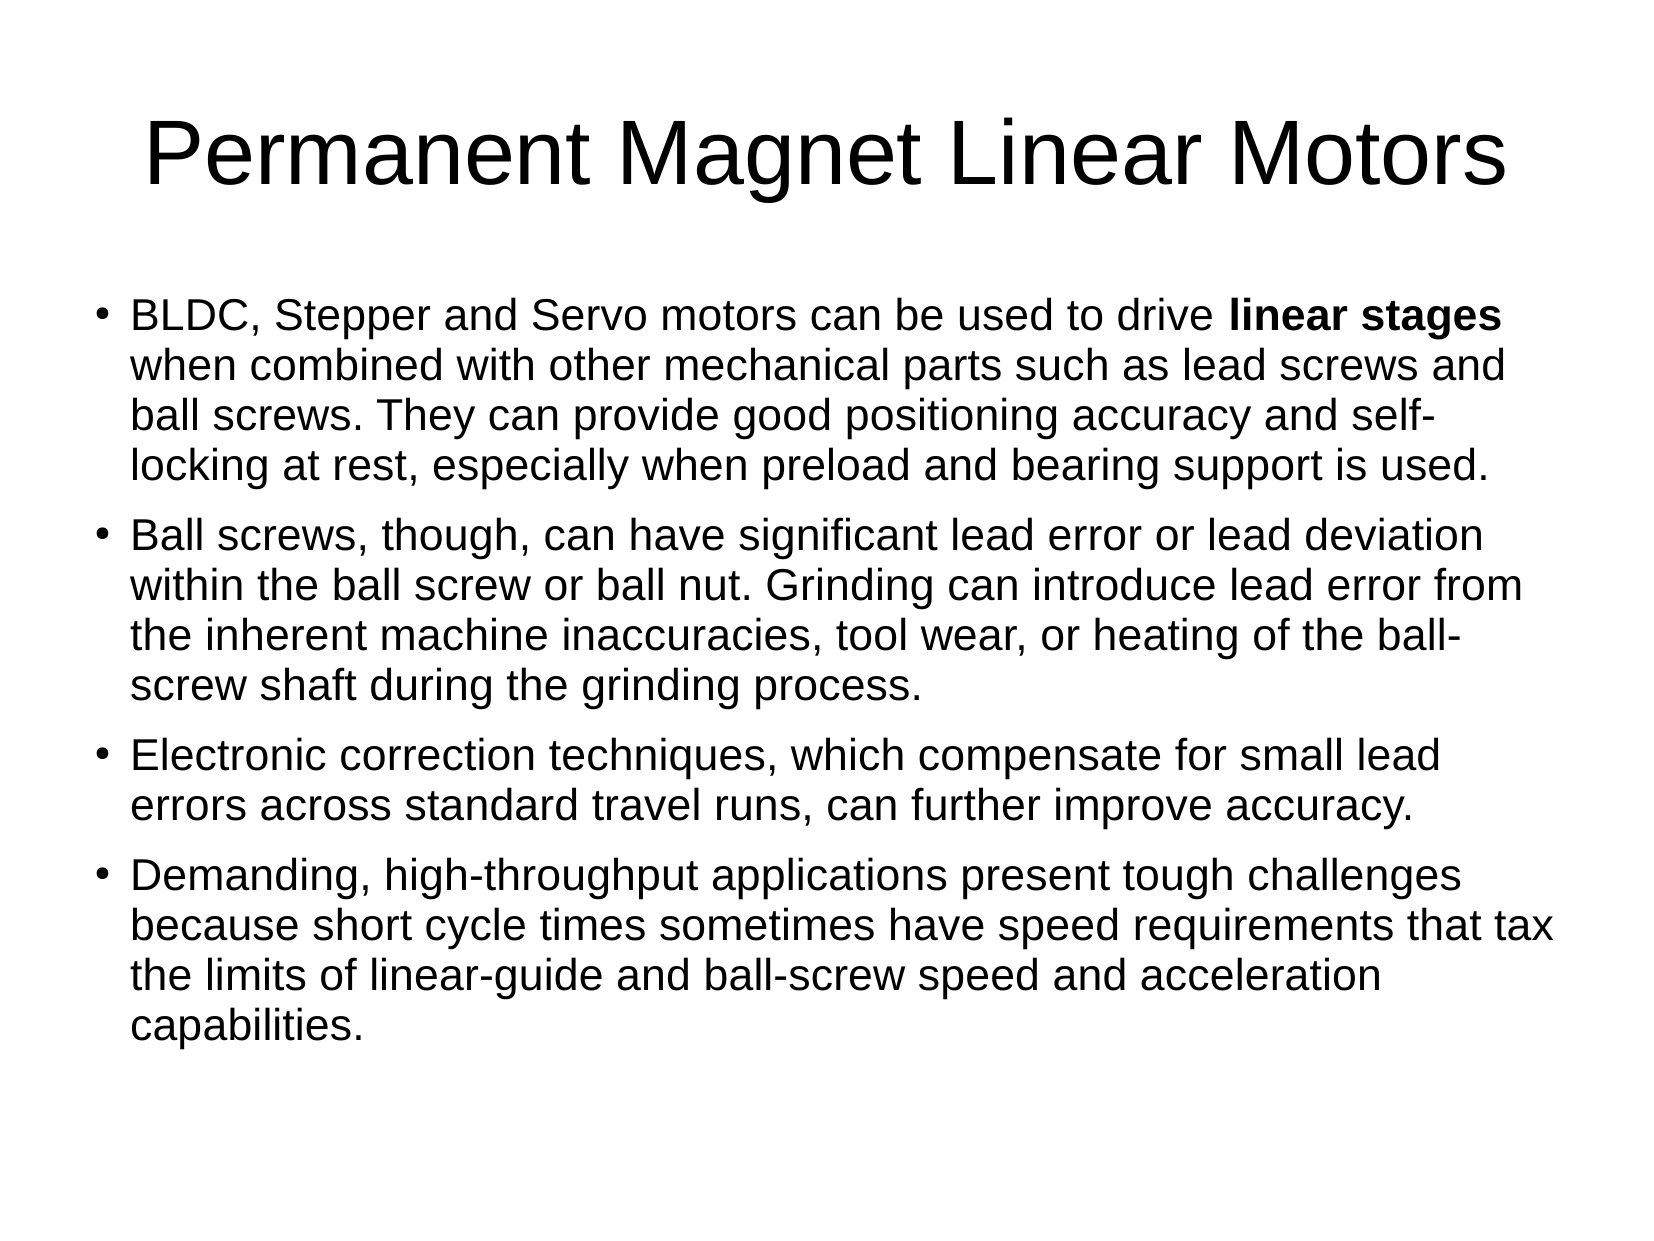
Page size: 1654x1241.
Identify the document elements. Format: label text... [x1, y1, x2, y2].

title Permanent Magnet Linear Motors [82, 49, 1571, 257]
list BLDC, Stepper and Servo motors can be used to drive linear stages when combined with other mechanical parts such as lead screws and ball screws. They can provide good positioning accuracy and self-locking at rest, especially when preload and bearing support is used. Ball screws, though, can have significant lead error or lead deviation within the ball screw or ball nut. Grinding can introduce lead error from the inherent machine inaccuracies, tool wear, or heating of the ball-screw shaft during the grinding process. Electronic correction techniques, which compensate for small lead errors across standard travel runs, can further improve accuracy. Demanding, high-throughput applications present tough challenges because short cycle times sometimes have speed requirements that tax the limits of linear-guide and ball-screw speed and acceleration capabilities. [82, 290, 1571, 1066]
